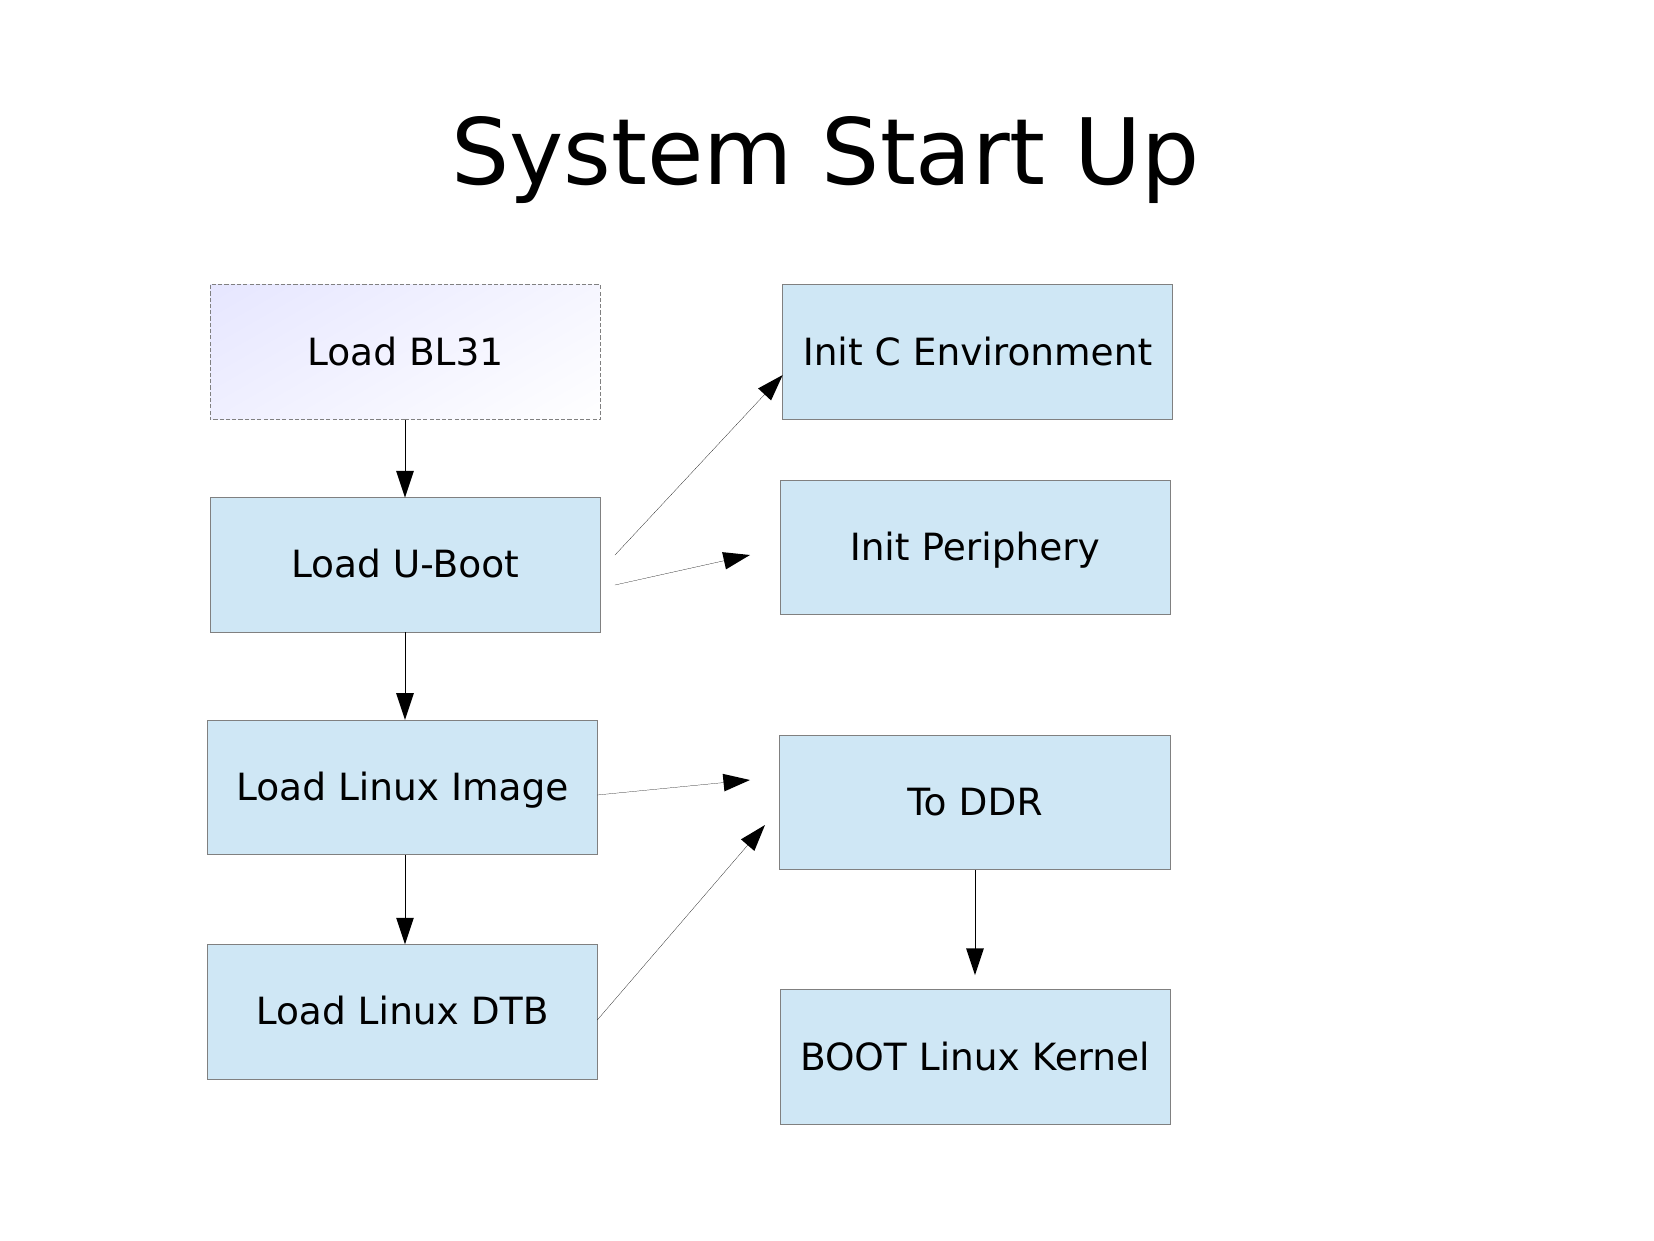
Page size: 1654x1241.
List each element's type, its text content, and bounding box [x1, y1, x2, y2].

text_box Load Linux DTB [207, 944, 598, 1080]
title System Start Up [82, 49, 1571, 257]
text_box Load Linux Image [207, 720, 598, 855]
text_box Load U-Boot [210, 497, 601, 633]
text_box To DDR [779, 735, 1171, 870]
text_box Init Periphery [780, 480, 1171, 615]
text_box Init C Environment [782, 284, 1173, 420]
text_box BOOT Linux Kernel [780, 989, 1171, 1125]
text_box Load BL31 [210, 284, 601, 420]
